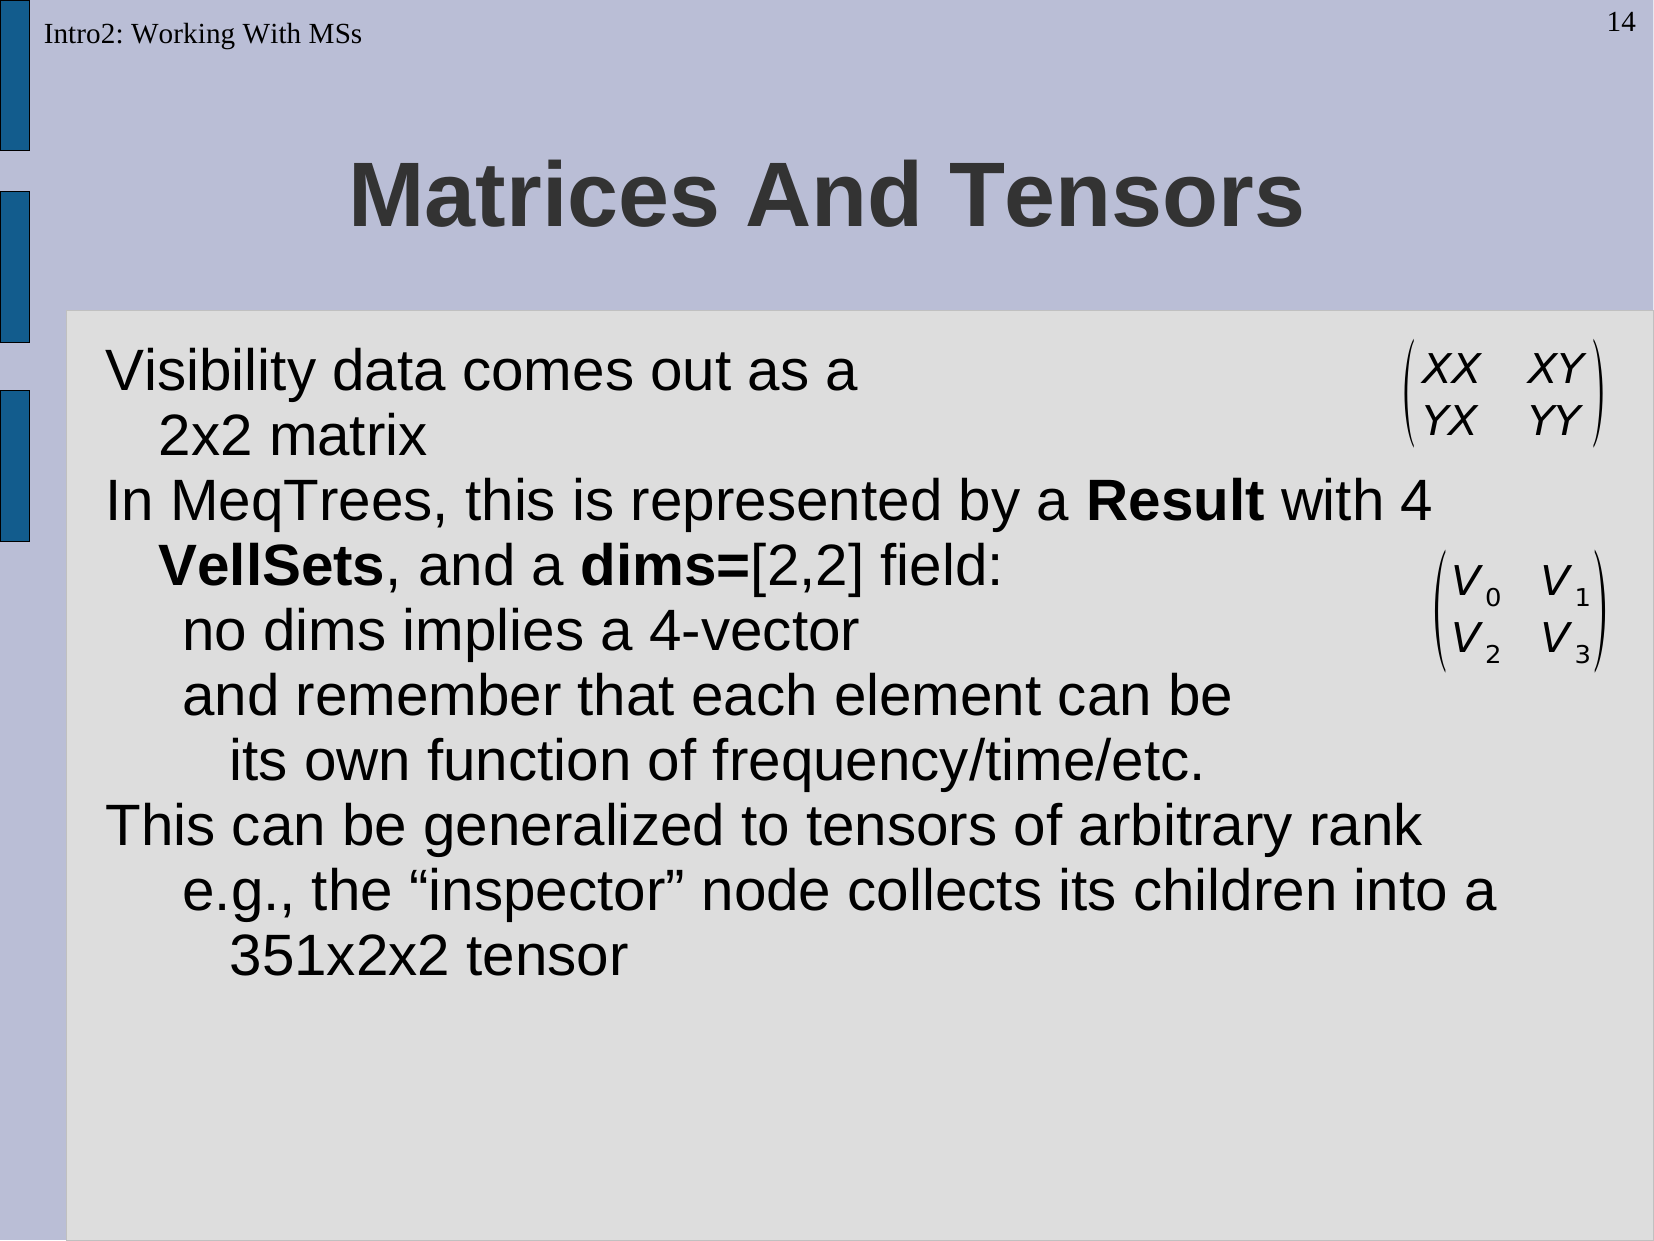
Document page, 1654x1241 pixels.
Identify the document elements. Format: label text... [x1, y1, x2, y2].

chart [1425, 547, 1616, 676]
chart [1394, 336, 1613, 451]
title Matrices And Tensors [121, 98, 1534, 291]
list Visibility data comes out as a 2x2 matrix In MeqTrees, this is represented by a Result with 4 VellSets, and a dims=[2,2] field: no dims implies a 4-vector and remember that each element can be its own function of frequency/time/etc. This can be generalized to tensors of arbitrary rank e.g., the “inspector” node collects its children into a 351x2x2 tensor [87, 337, 1576, 1105]
